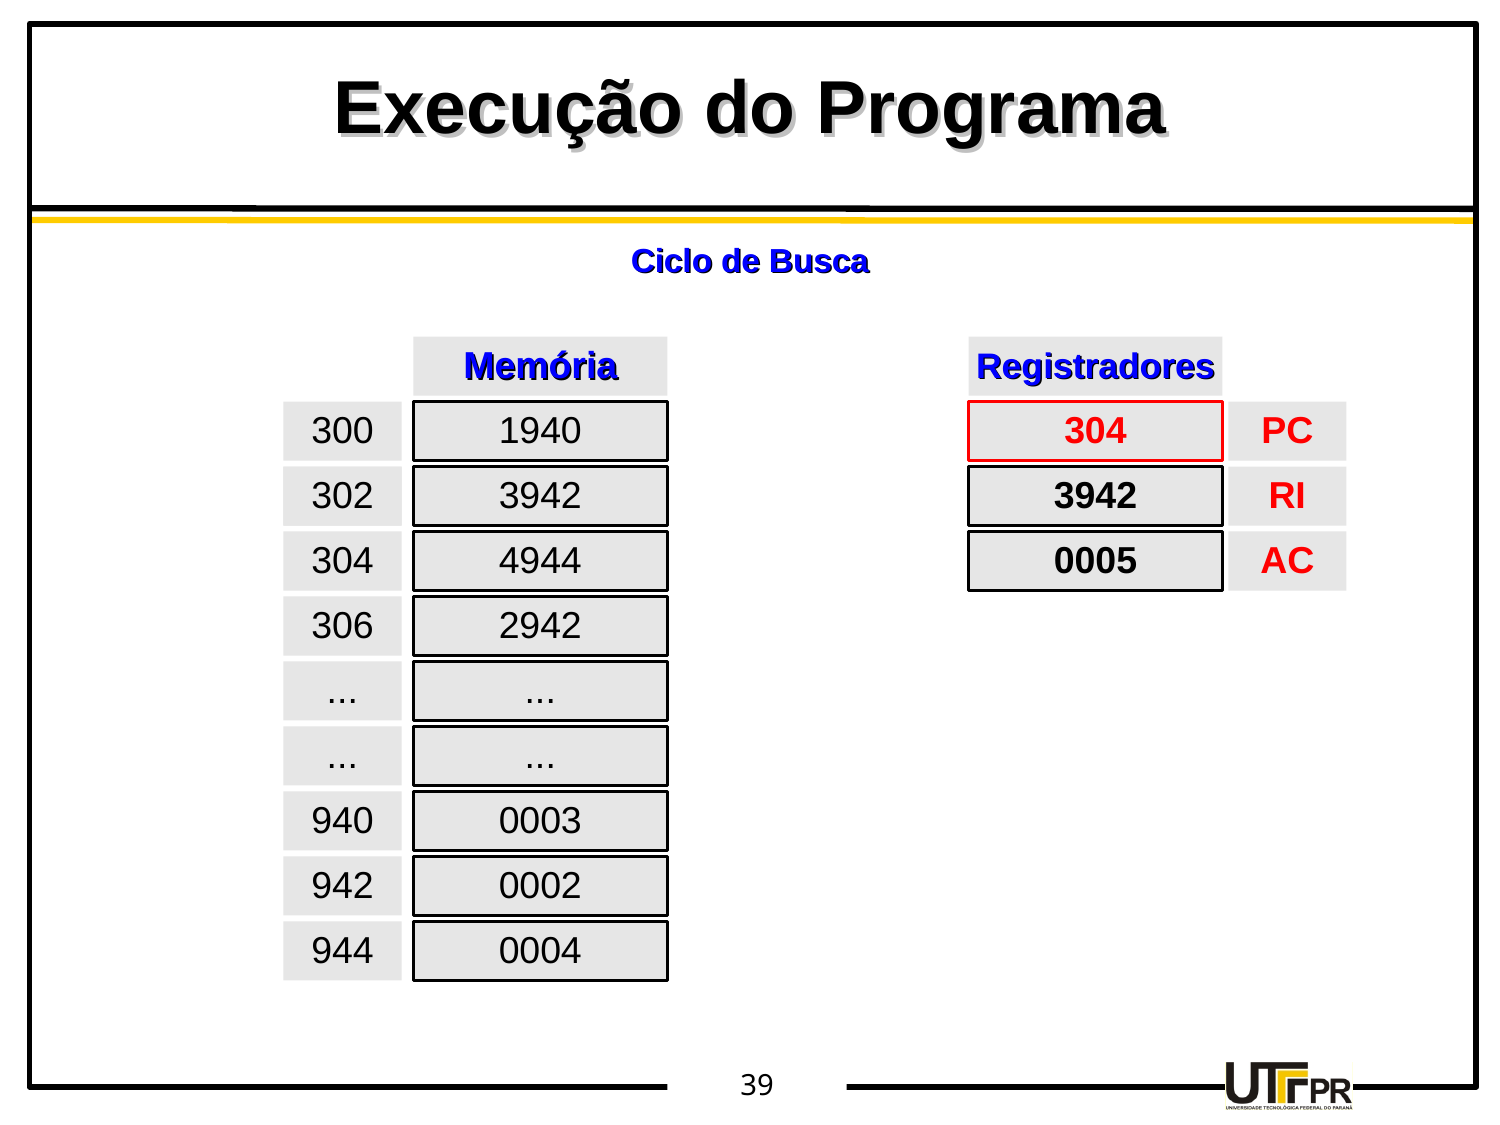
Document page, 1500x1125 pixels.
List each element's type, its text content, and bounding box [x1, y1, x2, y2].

text_box 0002 [413, 856, 668, 916]
text_box 3942 [413, 466, 668, 526]
text_box ... [413, 661, 668, 721]
text_box 2942 [413, 596, 668, 656]
text_box ... [283, 726, 402, 786]
text_box 302 [283, 466, 402, 526]
text_box 1940 [413, 401, 668, 461]
text_box ... [283, 661, 402, 721]
text_box Ciclo de Busca [616, 231, 884, 287]
text_box 940 [283, 791, 402, 851]
text_box AC [1228, 531, 1347, 591]
text_box 0003 [413, 791, 668, 851]
text_box 0004 [413, 921, 668, 981]
text_box ... [413, 726, 668, 786]
text_box 0005 [968, 531, 1223, 591]
text_box 4944 [413, 531, 668, 591]
text_box RI [1228, 466, 1347, 526]
text_box 306 [283, 596, 402, 656]
text_box 300 [283, 401, 402, 461]
picture [1225, 1062, 1353, 1110]
text_box 3942 [968, 466, 1223, 526]
text_box 944 [283, 921, 402, 981]
text_box Registradores [968, 336, 1223, 396]
text_box 304 [283, 531, 402, 591]
text_box Memória [413, 336, 668, 396]
text_box 942 [283, 856, 402, 916]
text_box 304 [968, 401, 1223, 461]
text_box PC [1228, 401, 1347, 461]
title Execução do Programa [41, 65, 1459, 159]
